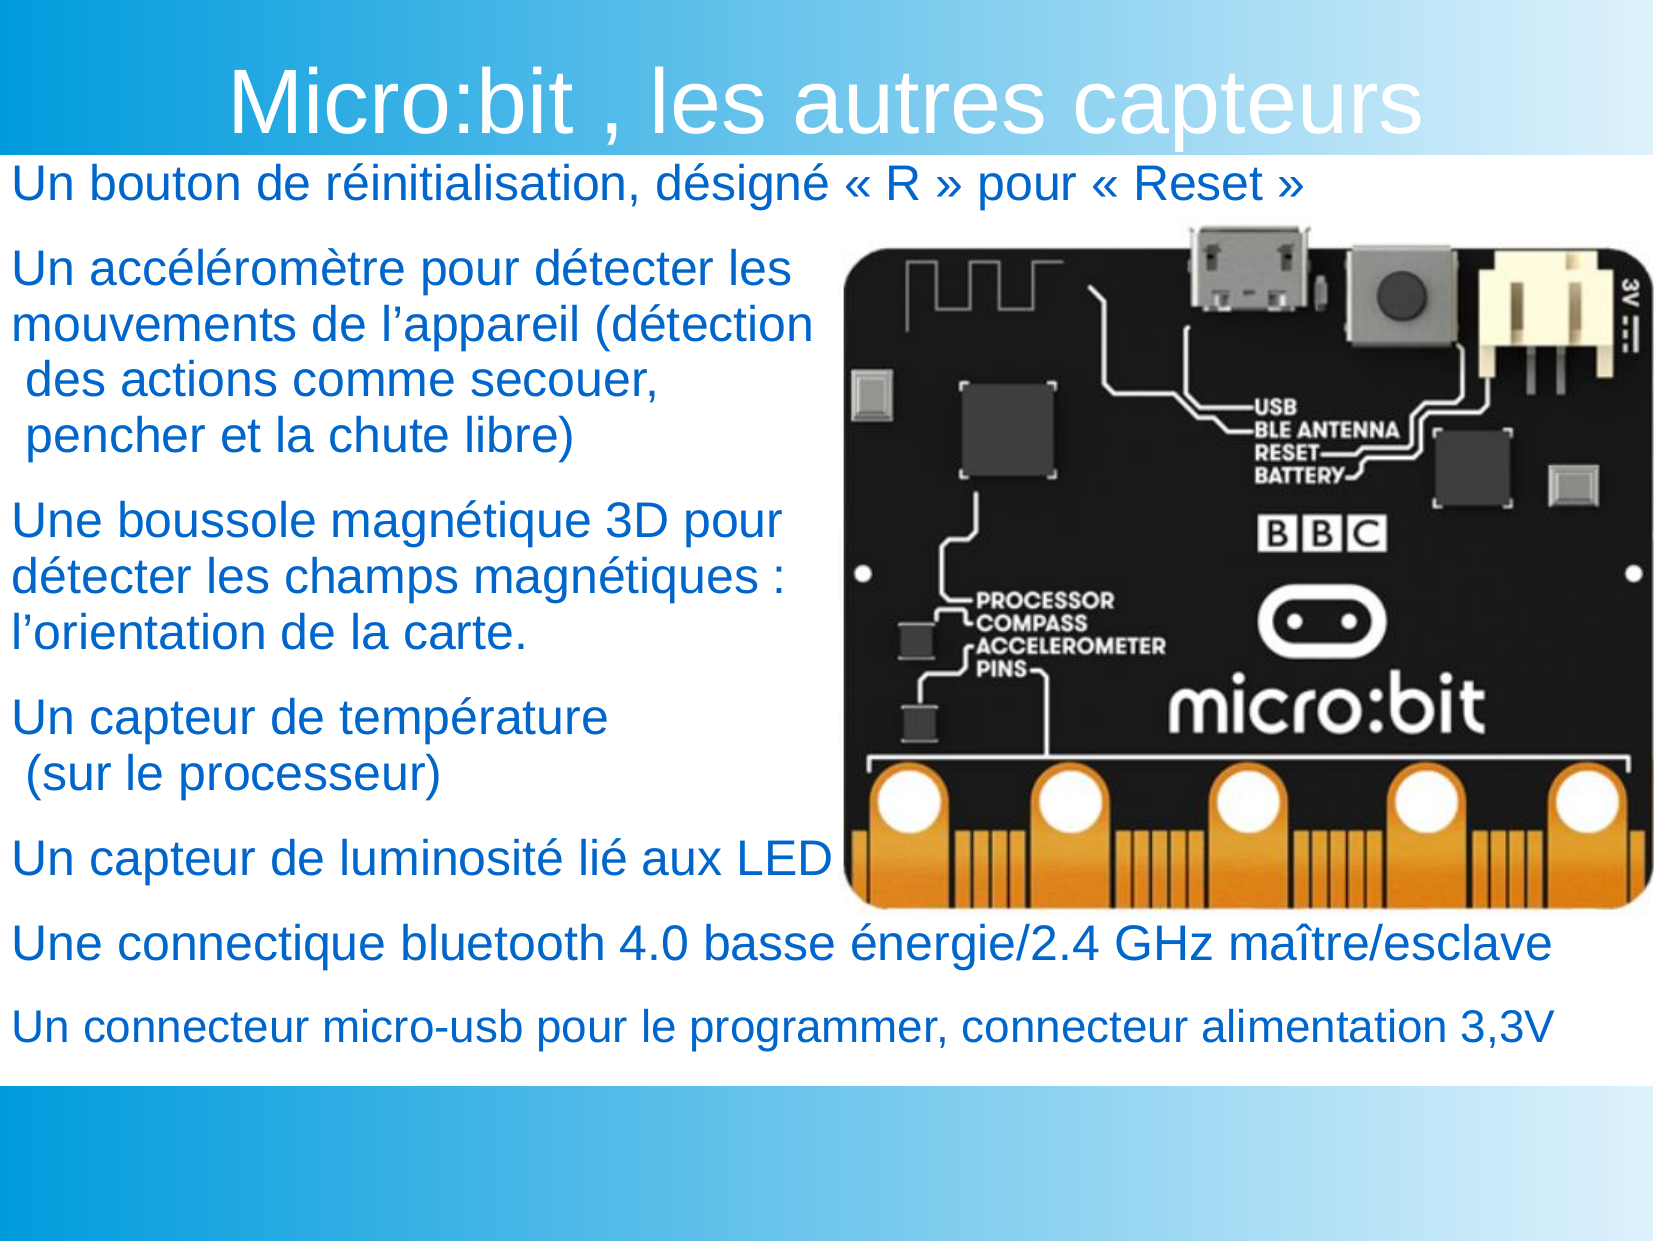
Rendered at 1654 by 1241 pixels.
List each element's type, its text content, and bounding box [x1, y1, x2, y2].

picture [838, 217, 1654, 922]
title Micro:bit , les autres capteurs [82, 49, 1571, 154]
list Un bouton de réinitialisation, désigné « R » pour « Reset » Un accéléromètre pour détecter les mouvements de l’appareil (détection des actions comme secouer, pencher et la chute libre) Une boussole magnétique 3D pour détecter les champs magnétiques : l’orientation de la carte. Un capteur de température (sur le processeur) Un capteur de luminosité lié aux LED Une connectique bluetooth 4.0 basse énergie/2.4 GHz maître/esclave Un connecteur micro-usb pour le programmer, connecteur alimentation 3,3V [11, 154, 1595, 875]
